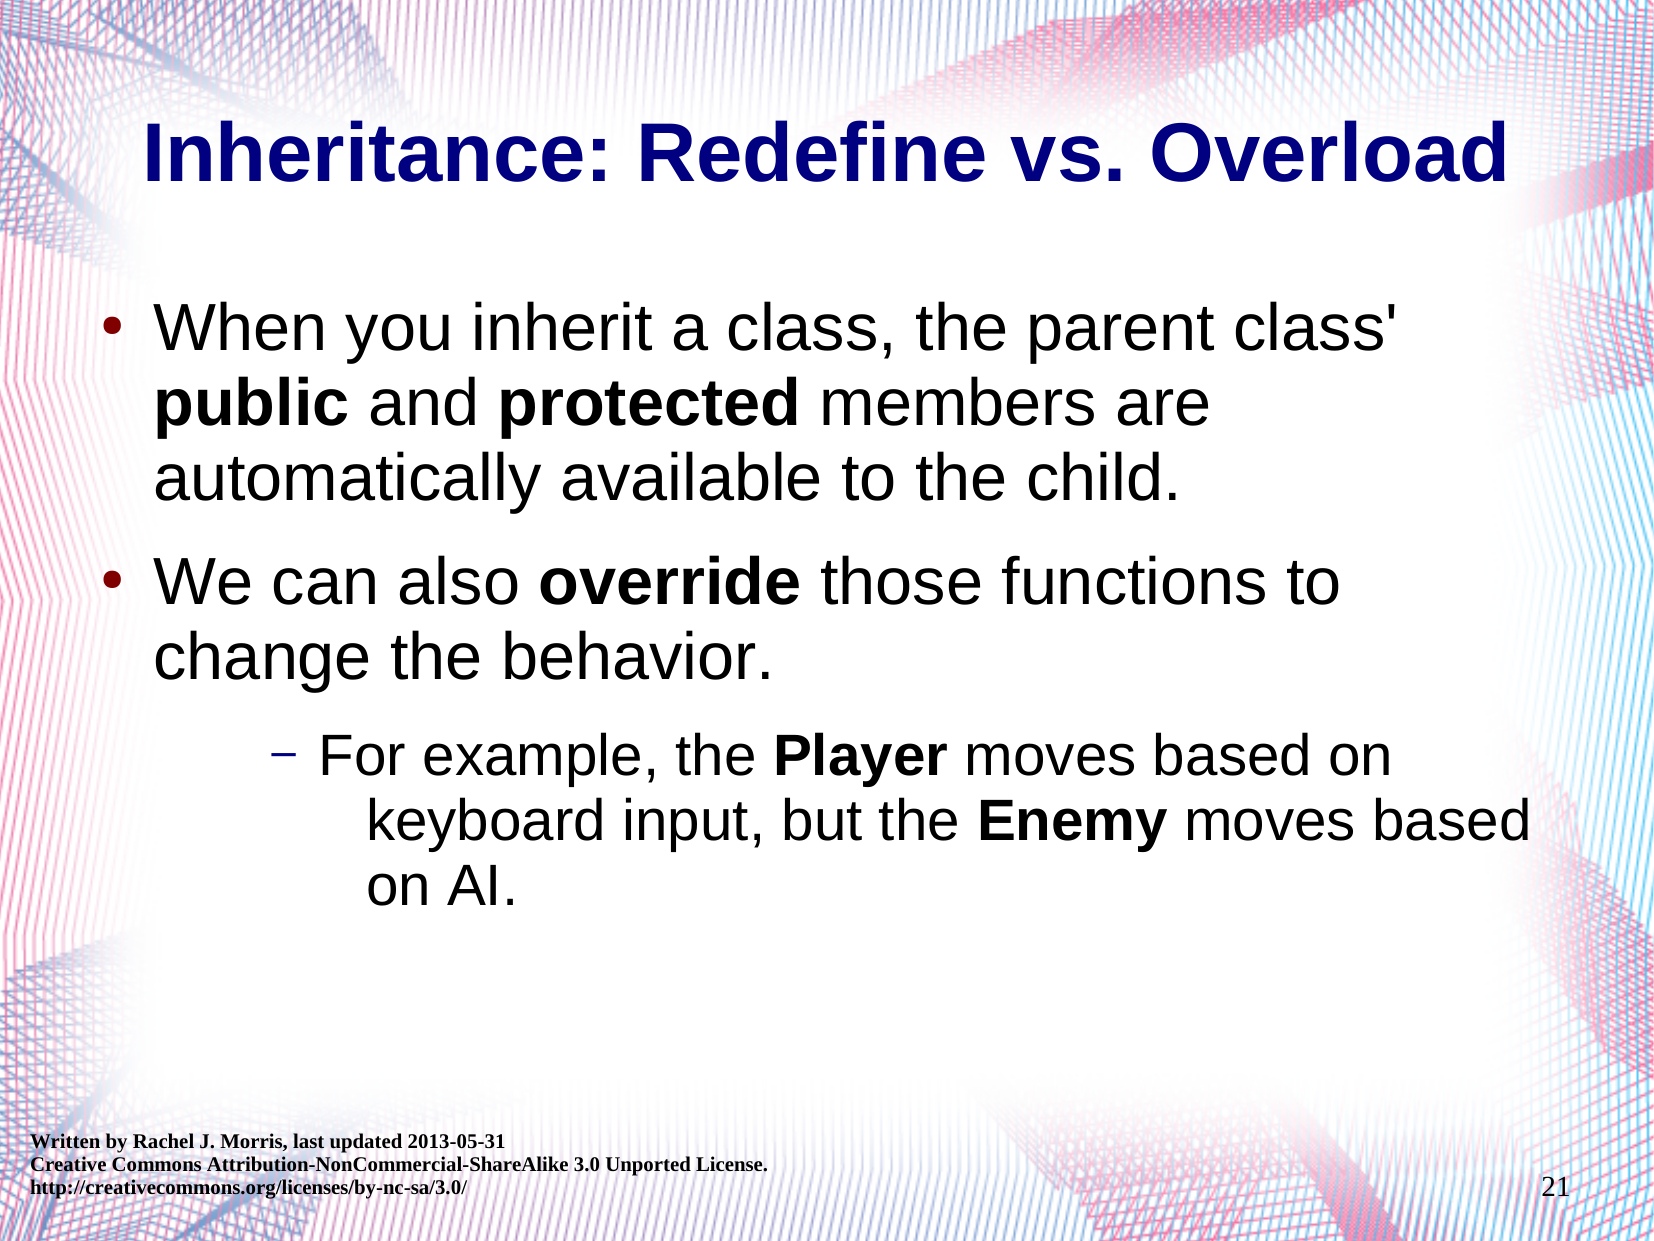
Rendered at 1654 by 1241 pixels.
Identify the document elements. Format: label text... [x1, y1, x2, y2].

title Inheritance: Redefine vs. Overload [82, 49, 1571, 257]
list When you inherit a class, the parent class' public and protected members are automatically available to the child. We can also override those functions to change the behavior. For example, the Player moves based on keyboard input, but the Enemy moves based on AI. [82, 290, 1571, 1010]
picture [0, 0, 1654, 1241]
